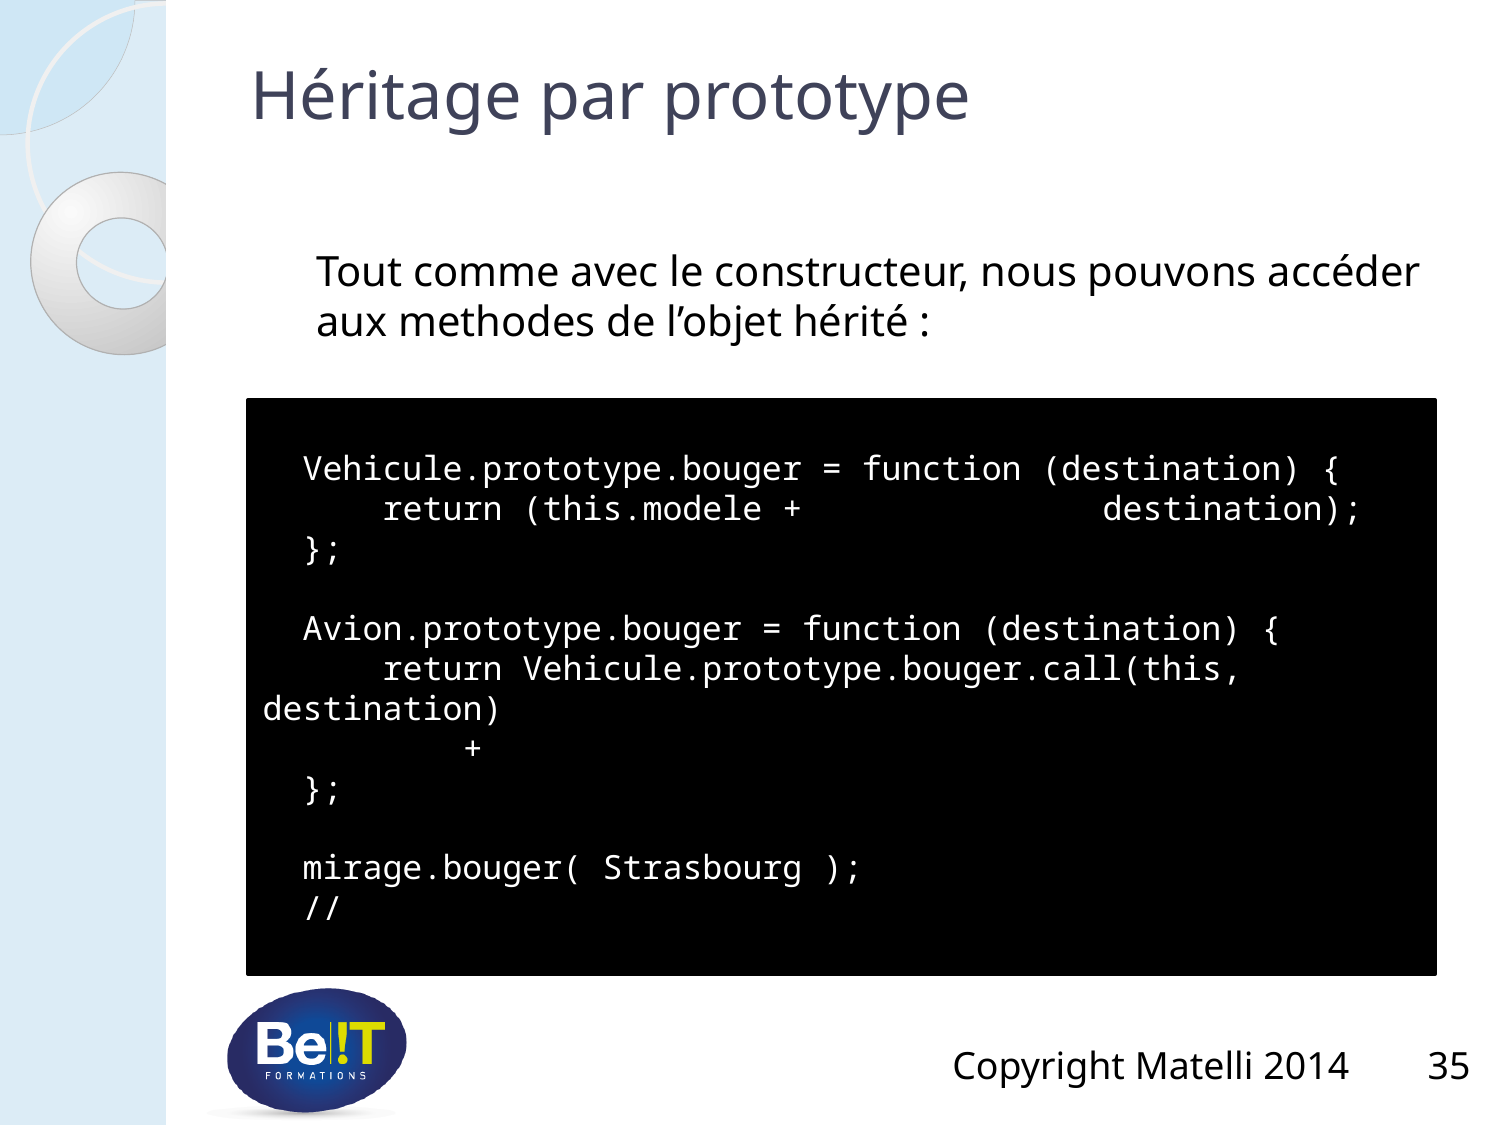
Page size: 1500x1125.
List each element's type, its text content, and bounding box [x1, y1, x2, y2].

text_box Vehicule.prototype.bouger = function (destination) { return (this.modele + " va vers " + destination); }; Avion.prototype.bouger = function (destination) { return Vehicule.prototype.bouger.call(this, destination) + " en volant"; }; mirage.bouger("Strasbourg"); // "Mirage 2000 va vers Strasbourg en volant" [248, 400, 1436, 974]
picture [171, 977, 442, 1125]
list Tout comme avec le constructeur, nous pouvons accéder aux methodes de l’objet hérité : [235, 237, 1466, 539]
slide_number <numéro> [1413, 1034, 1488, 1113]
footer Copyright Matelli 2014 [937, 1034, 1413, 1113]
title Héritage par prototype [235, 45, 1466, 233]
